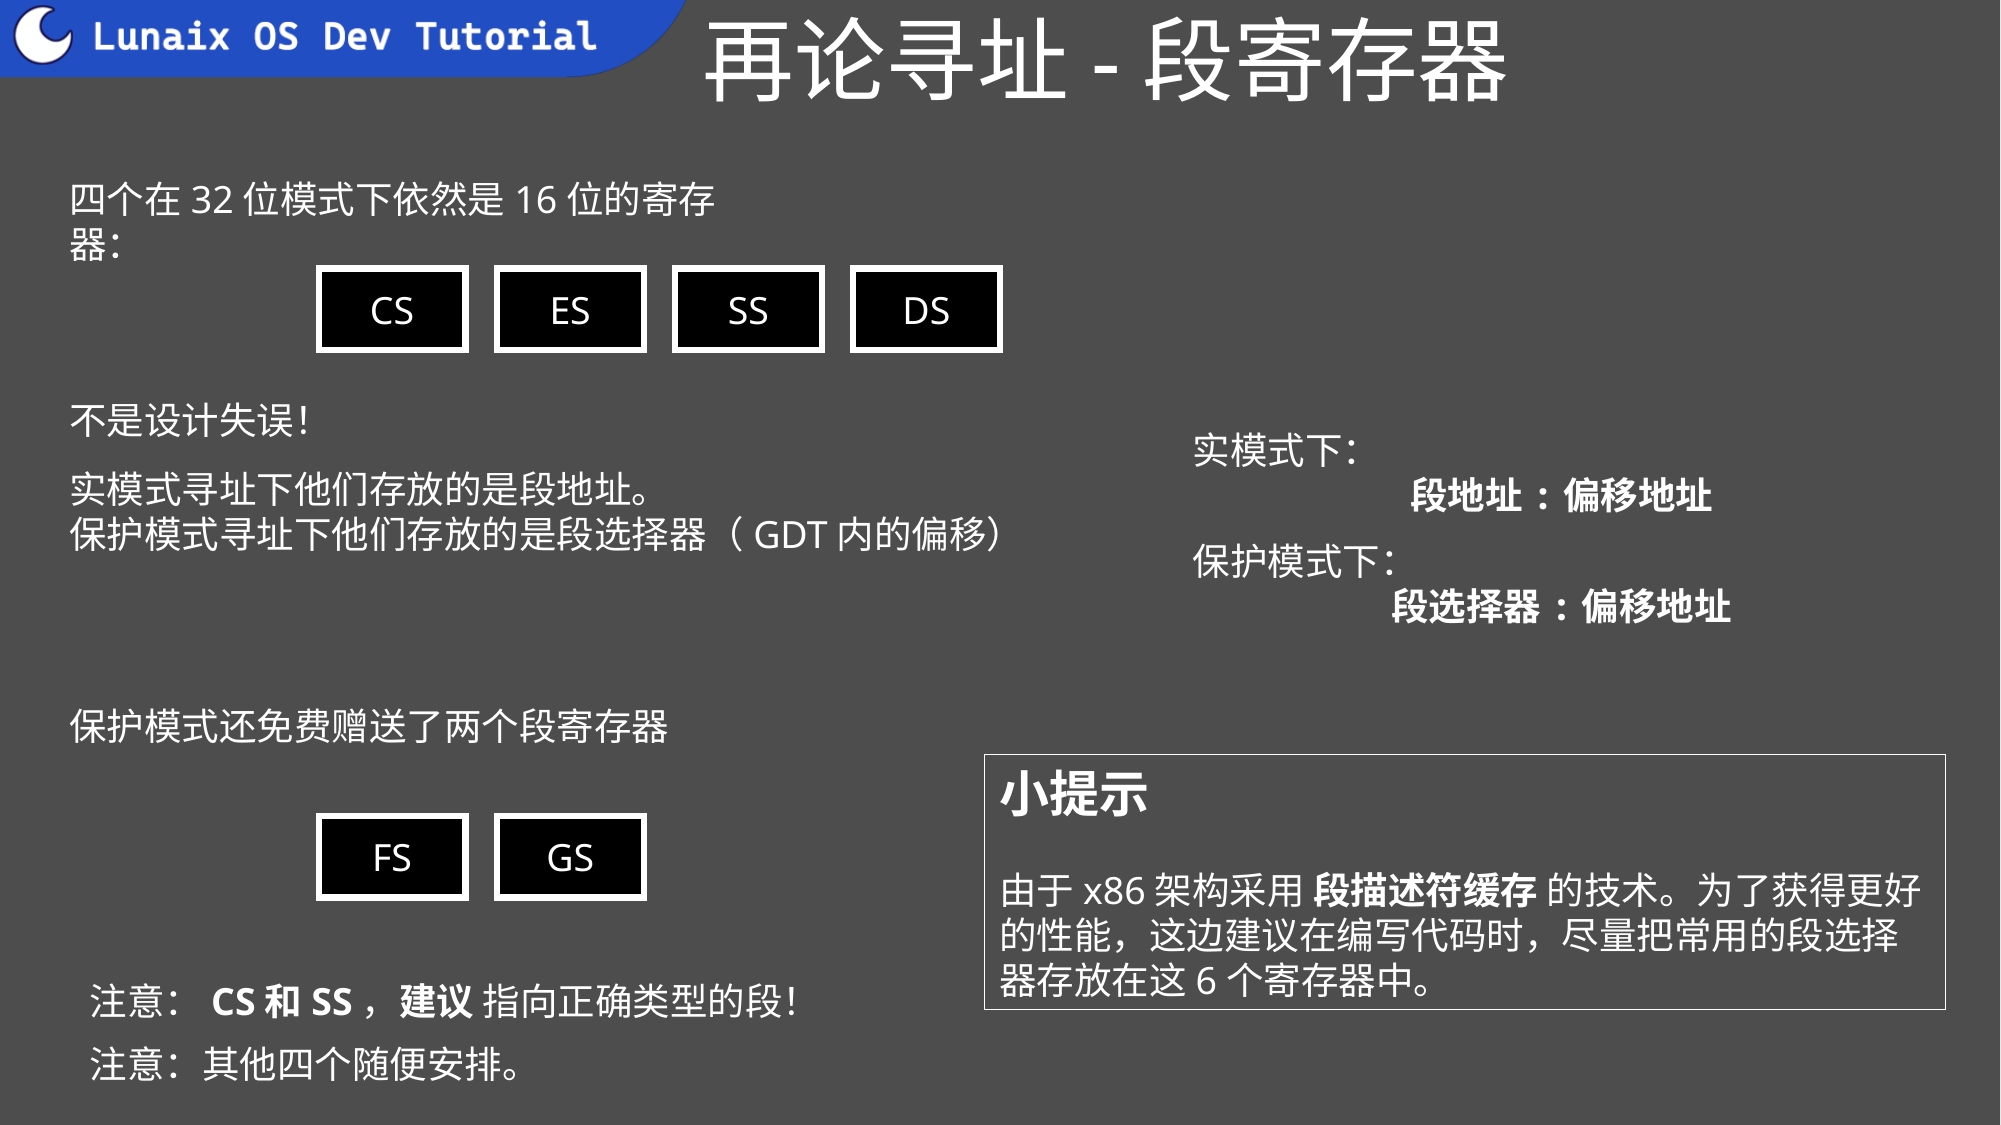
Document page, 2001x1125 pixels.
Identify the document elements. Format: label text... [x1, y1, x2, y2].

text_box 实模式寻址下他们存放的是段地址。 保护模式寻址下他们存放的是段选择器（GDT内的偏移） [54, 458, 1047, 564]
text_box ES [496, 274, 644, 351]
text_box 实模式下： 段地址:偏移地址 [1178, 419, 1946, 525]
picture [0, 0, 2001, 1125]
text_box CS [318, 274, 466, 351]
text_box 保护模式下： 段选择器:偏移地址 [1178, 530, 1946, 636]
text_box 不是设计失误！ [54, 389, 360, 450]
text_box 注意：其他四个随便安排。 [74, 1033, 1104, 1094]
text_box 注意：CS和SS，建议 指向正确类型的段！ [74, 970, 1104, 1031]
text_box 小提示 由于x86架构采用 段描述符缓存 的技术。为了获得更好的性能，这边建议在编写代码时，尽量把常用的段选择器存放在这6个寄存器中。 [984, 754, 1946, 1010]
title 再论寻址-段寄存器 [687, 0, 1839, 130]
text_box 四个在32位模式下依然是16位的寄存器： [54, 168, 768, 274]
text_box 保护模式还免费赠送了两个段寄存器 [54, 695, 768, 756]
text_box DS [853, 268, 1000, 351]
text_box FS [318, 815, 466, 898]
text_box GS [496, 815, 644, 898]
text_box SS [674, 268, 822, 351]
